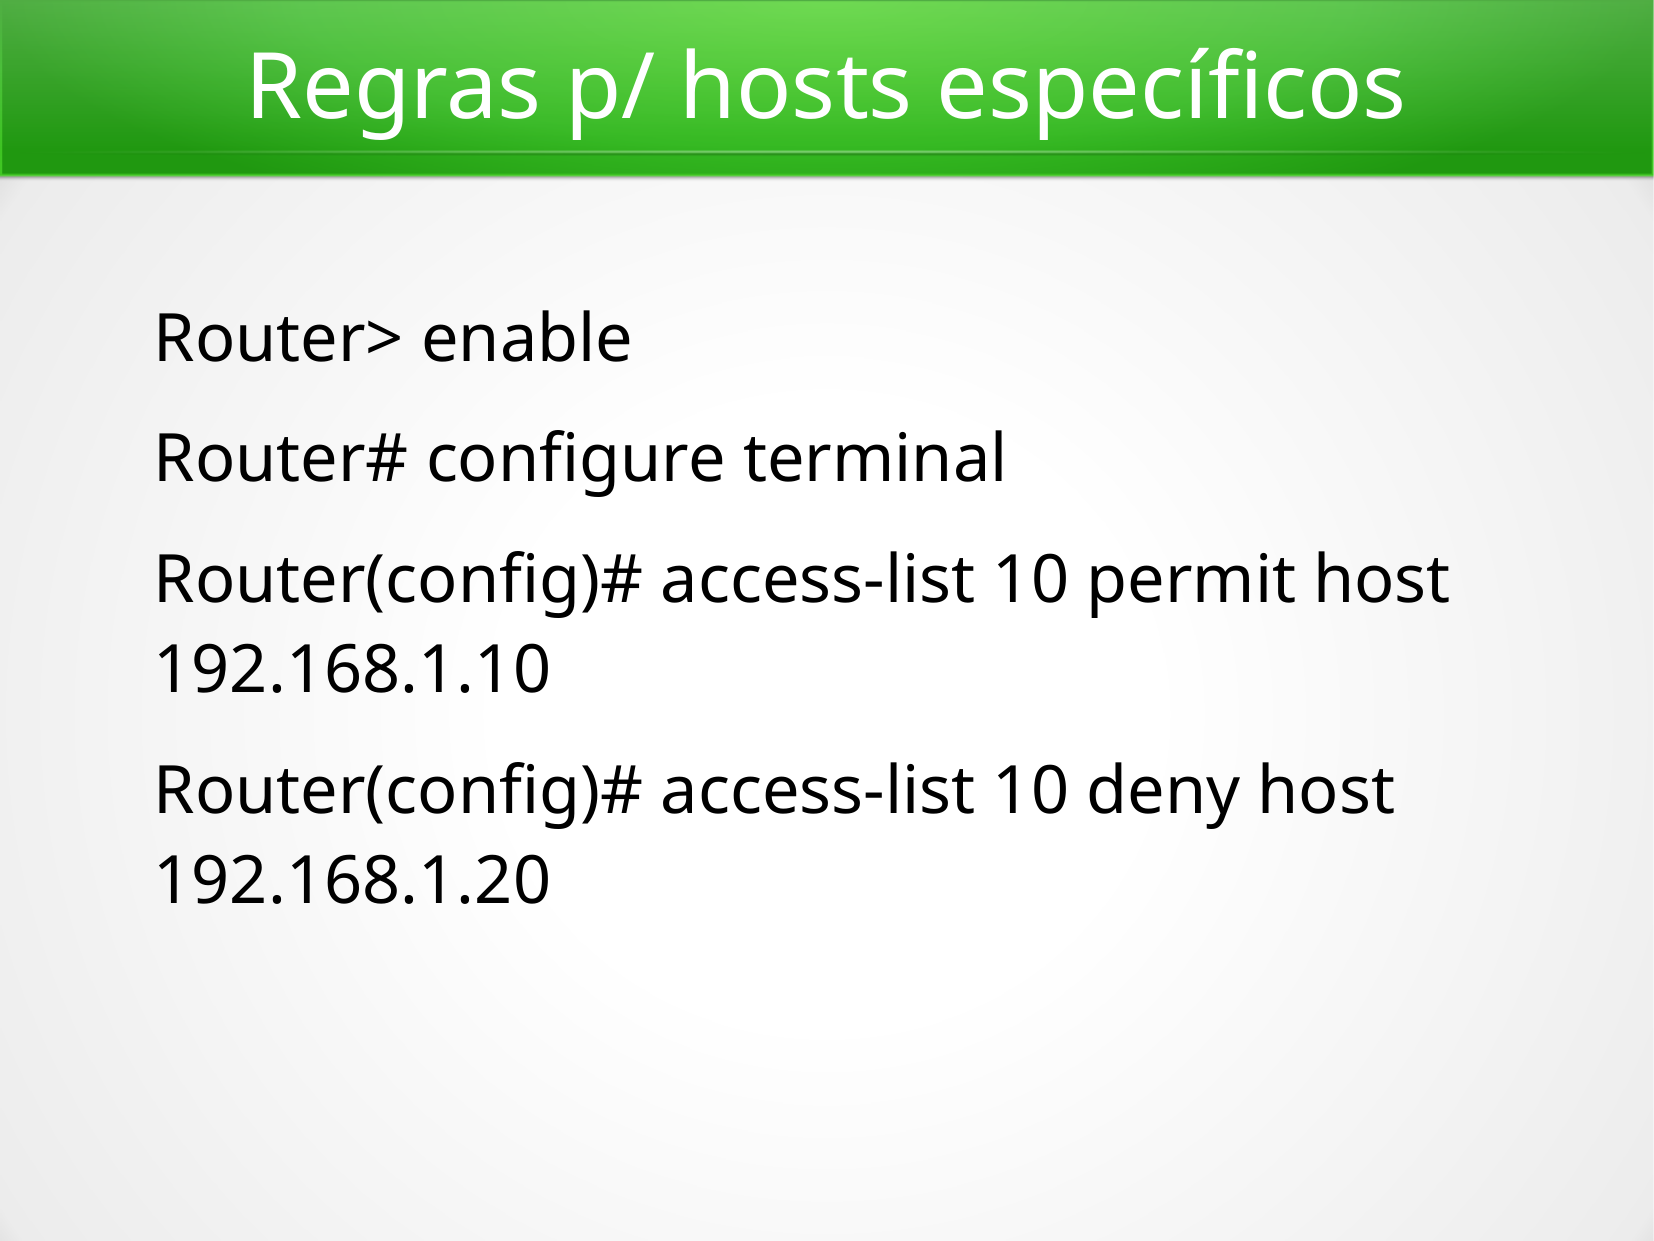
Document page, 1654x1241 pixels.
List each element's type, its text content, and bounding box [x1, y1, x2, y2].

title Regras p/ hosts específicos [82, 11, 1571, 154]
picture [0, 0, 1654, 1241]
list Router> enable Router# configure terminal Router(config)# access-list 10 permit host 192.168.1.10 Router(config)# access-list 10 deny host 192.168.1.20 [82, 290, 1571, 1010]
